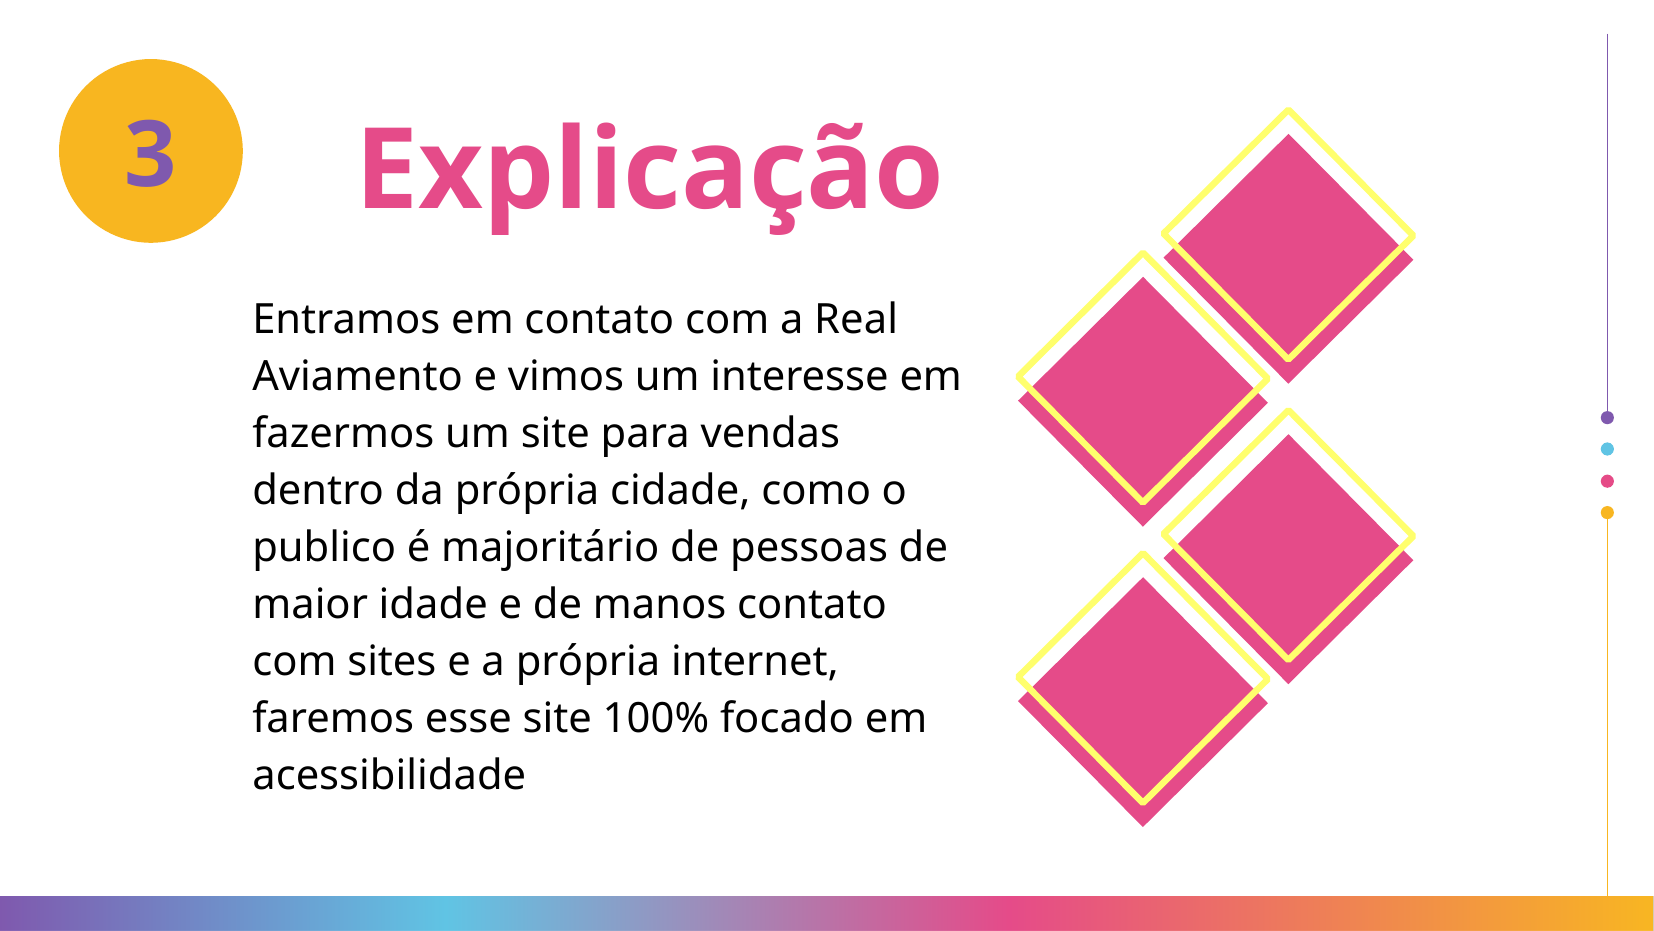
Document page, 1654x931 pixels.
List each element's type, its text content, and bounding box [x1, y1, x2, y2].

text_box 3 [59, 59, 243, 243]
picture [0, 896, 1654, 931]
title Entramos em contato com a Real Aviamento e vimos um interesse em fazermos um site para vendas dentro da própria cidade, como o publico é majoritário de pessoas de maior idade e de manos contato com sites e a própria internet, faremos esse site 100% focado em acessibilidade [252, 174, 975, 916]
title Explicação [278, 88, 945, 174]
